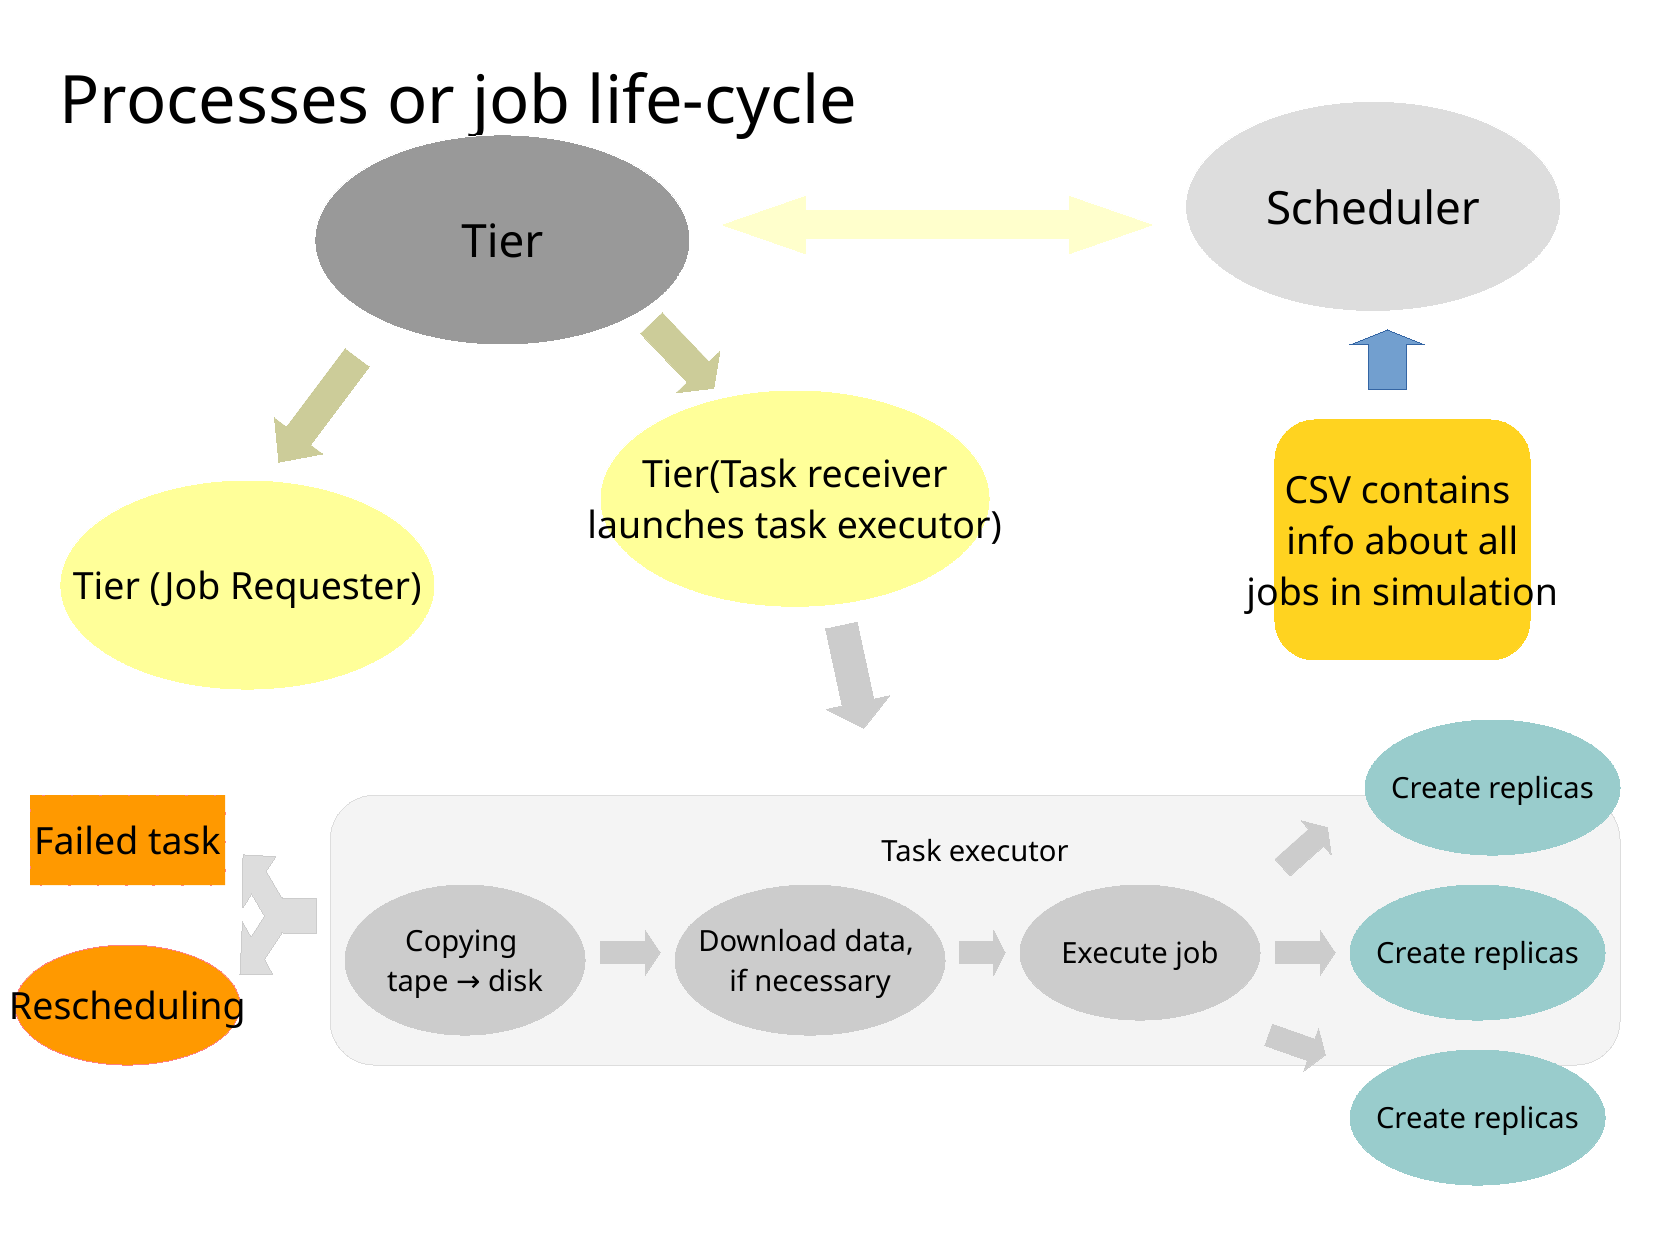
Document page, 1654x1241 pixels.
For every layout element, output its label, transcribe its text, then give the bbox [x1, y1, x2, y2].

text_box Execute job [1020, 885, 1261, 1021]
text_box [1264, 1024, 1326, 1072]
text_box [1349, 329, 1425, 390]
text_box [959, 930, 1006, 976]
text_box [825, 622, 890, 729]
text_box Create replicas [1350, 885, 1606, 1021]
text_box [1275, 930, 1336, 976]
text_box Create replicas [1365, 720, 1621, 856]
text_box Rescheduling [15, 945, 240, 1066]
text_box [274, 348, 370, 463]
text_box Tier(Task receiver launches task executor) [600, 390, 991, 608]
text_box Processes or job life-cycle [44, 44, 1575, 143]
text_box [239, 854, 317, 975]
text_box Task executor [330, 795, 1621, 1066]
text_box [600, 930, 661, 976]
text_box Download data, if necessary [675, 885, 946, 1036]
text_box Failed task [30, 795, 226, 886]
text_box Tier (Job Requester) [59, 480, 435, 691]
text_box Tier [314, 134, 690, 345]
text_box [640, 312, 720, 393]
text_box Create replicas [1350, 1050, 1606, 1186]
text_box Copying tape → disk [345, 885, 586, 1036]
text_box [1275, 820, 1332, 876]
text_box CSV contains info about all jobs in simulation [1274, 419, 1531, 660]
text_box Scheduler [1185, 101, 1561, 312]
text_box [719, 194, 1155, 255]
